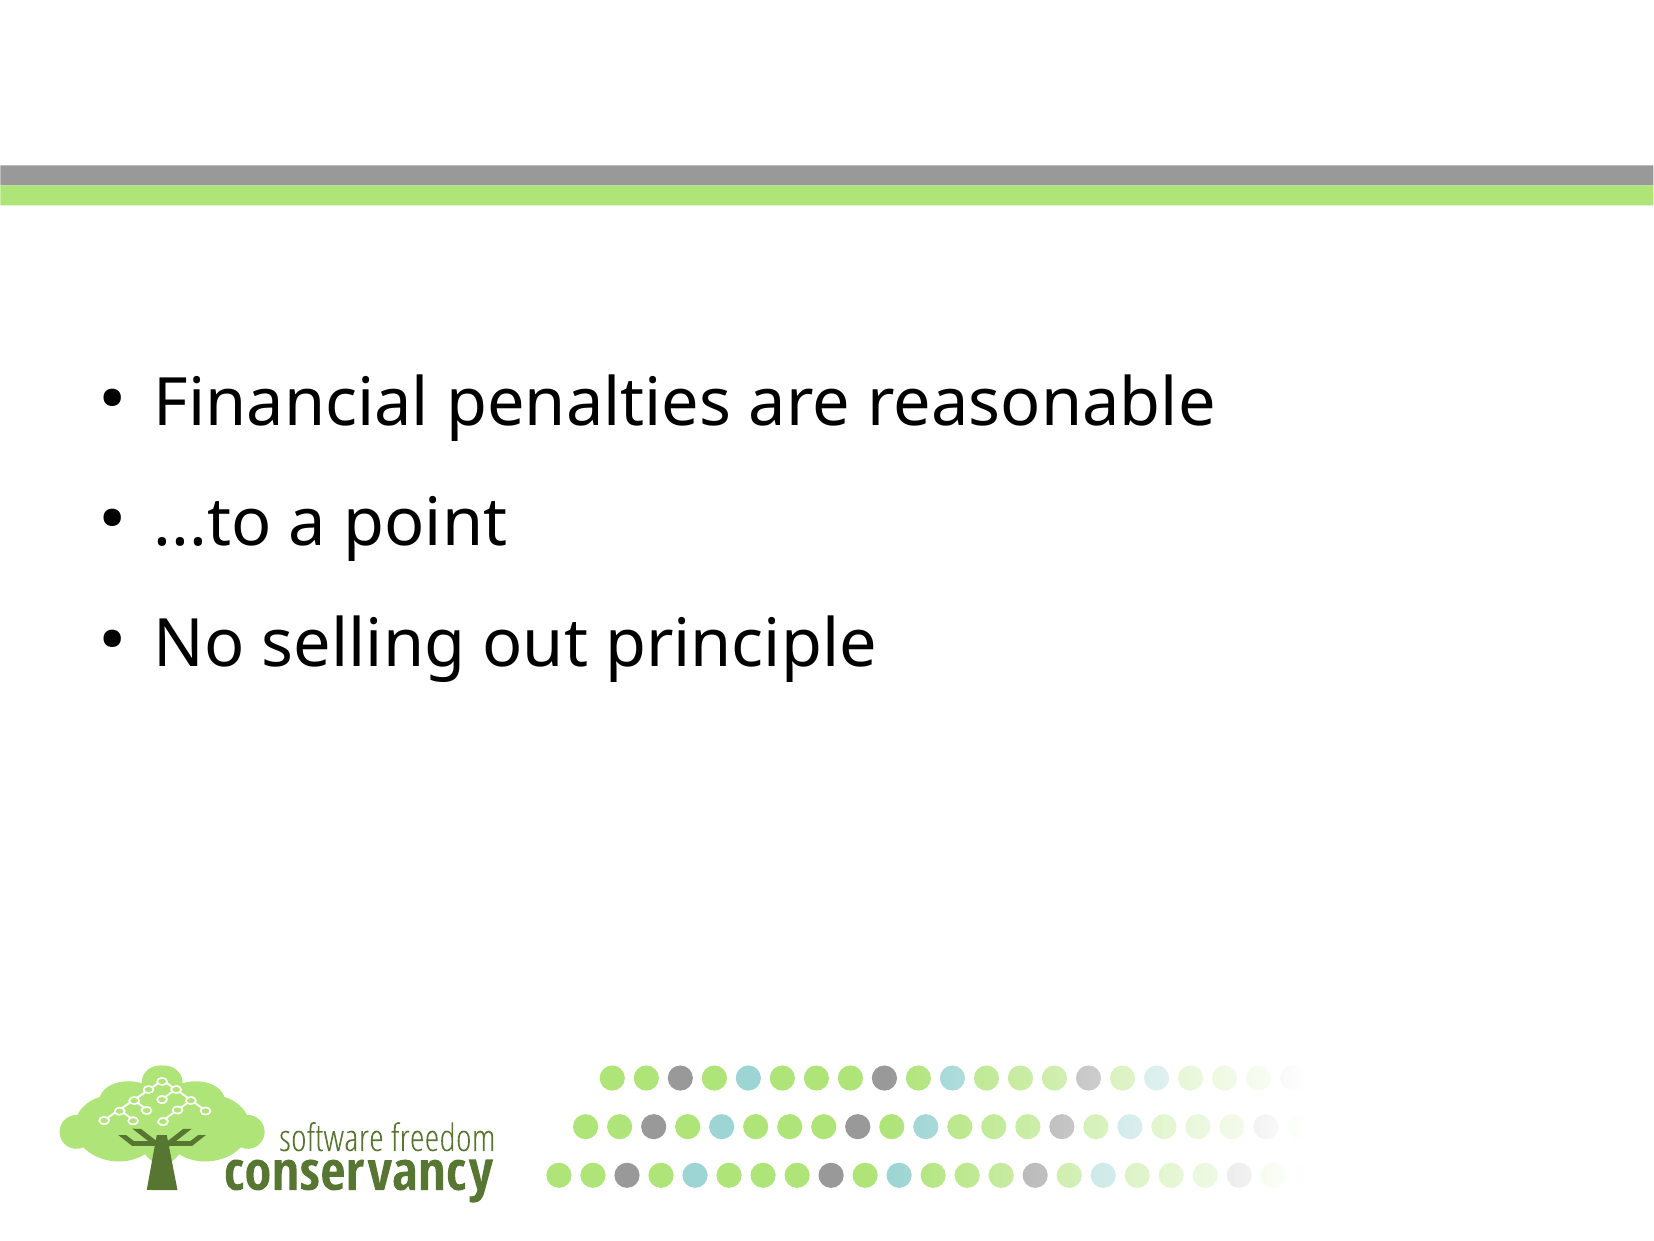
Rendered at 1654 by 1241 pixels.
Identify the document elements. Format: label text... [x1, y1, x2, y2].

list Financial penalties are reasonable ...to a point No selling out principle [82, 354, 1538, 886]
